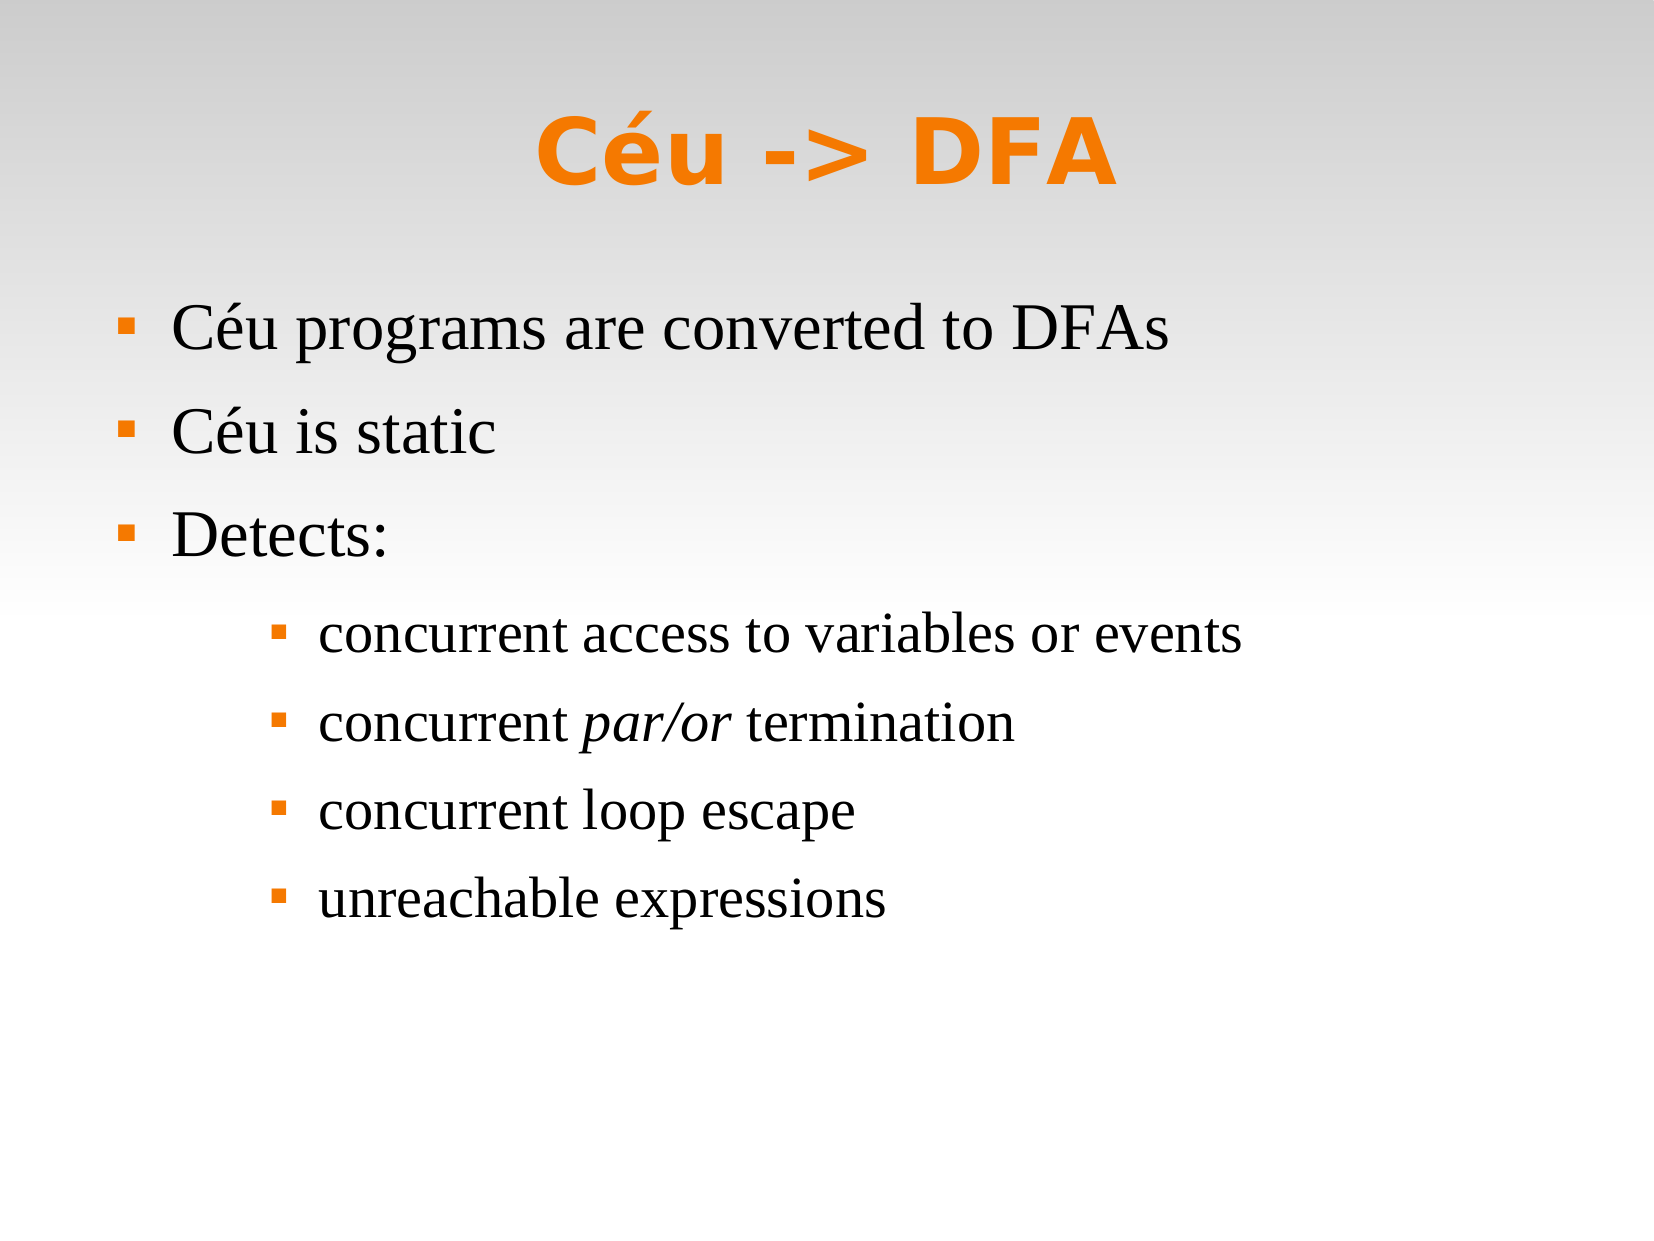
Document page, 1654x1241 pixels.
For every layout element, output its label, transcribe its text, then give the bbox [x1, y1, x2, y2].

list Céu programs are converted to DFAs Céu is static Detects: concurrent access to variables or events concurrent par/or termination concurrent loop escape unreachable expressions [82, 290, 1571, 1094]
title Céu -> DFA [82, 49, 1571, 257]
